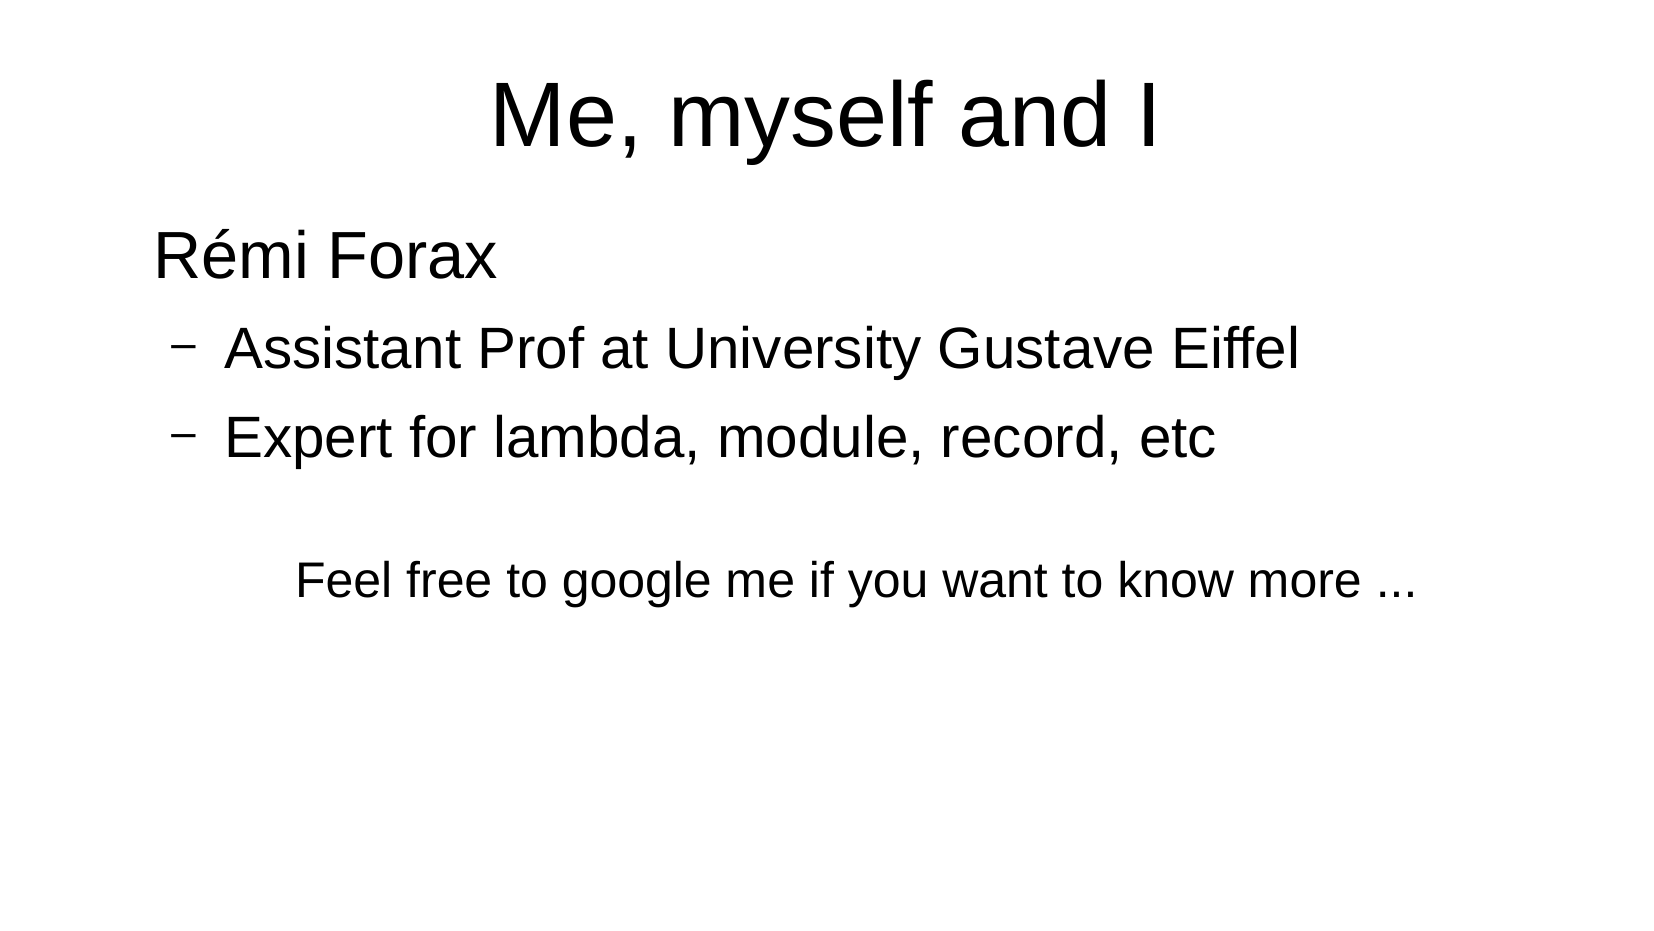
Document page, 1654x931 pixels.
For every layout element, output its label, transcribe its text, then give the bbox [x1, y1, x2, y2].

list Rémi Forax Assistant Prof at University Gustave Eiffel Expert for lambda, module, record, etc Feel free to google me if you want to know more ... [82, 217, 1571, 758]
title Me, myself and I [82, 37, 1571, 193]
